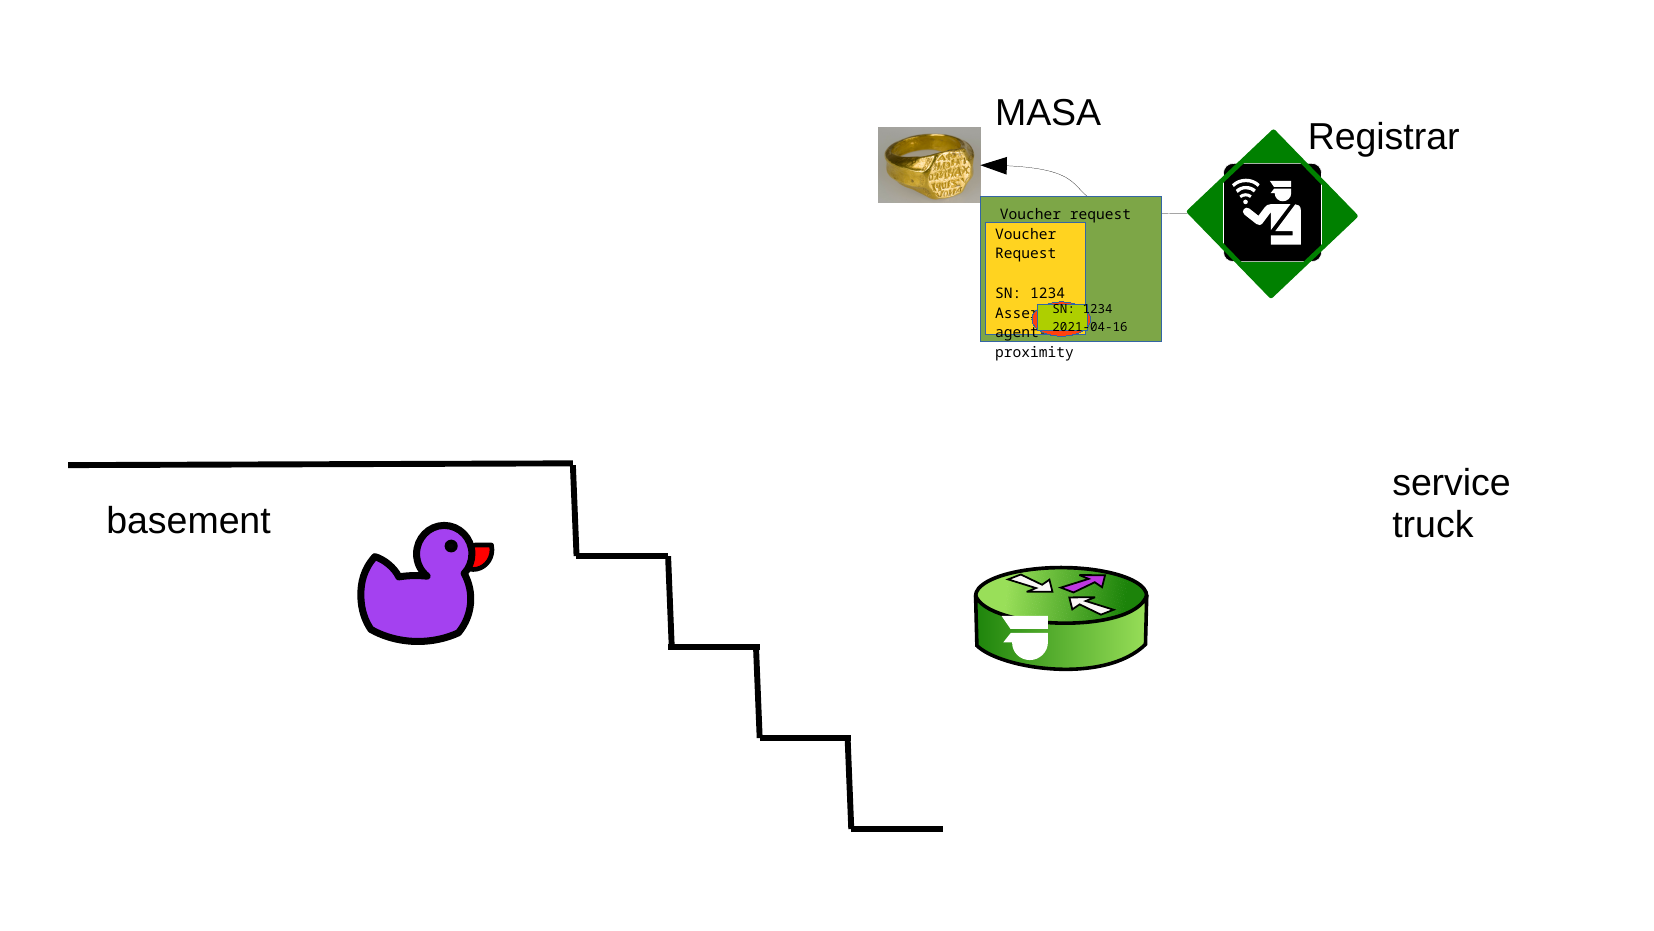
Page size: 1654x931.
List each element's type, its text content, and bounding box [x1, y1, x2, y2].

text_box MASA [980, 84, 1117, 142]
picture [968, 554, 1177, 674]
picture [349, 511, 502, 663]
picture [1186, 129, 1358, 299]
picture [878, 127, 981, 203]
text_box [980, 196, 985, 216]
text_box basement [91, 492, 286, 549]
text_box Voucher request [985, 196, 1146, 229]
text_box [1124, 196, 1162, 342]
text_box [1040, 331, 1083, 337]
text_box service truck [1377, 454, 1526, 554]
text_box [1031, 309, 1037, 329]
text_box SN: 1234 2021-04-16 [1037, 304, 1088, 331]
text_box Voucher Request SN: 1234 Assertion: agent-proximity [980, 216, 1124, 354]
text_box Registrar [1293, 107, 1475, 165]
